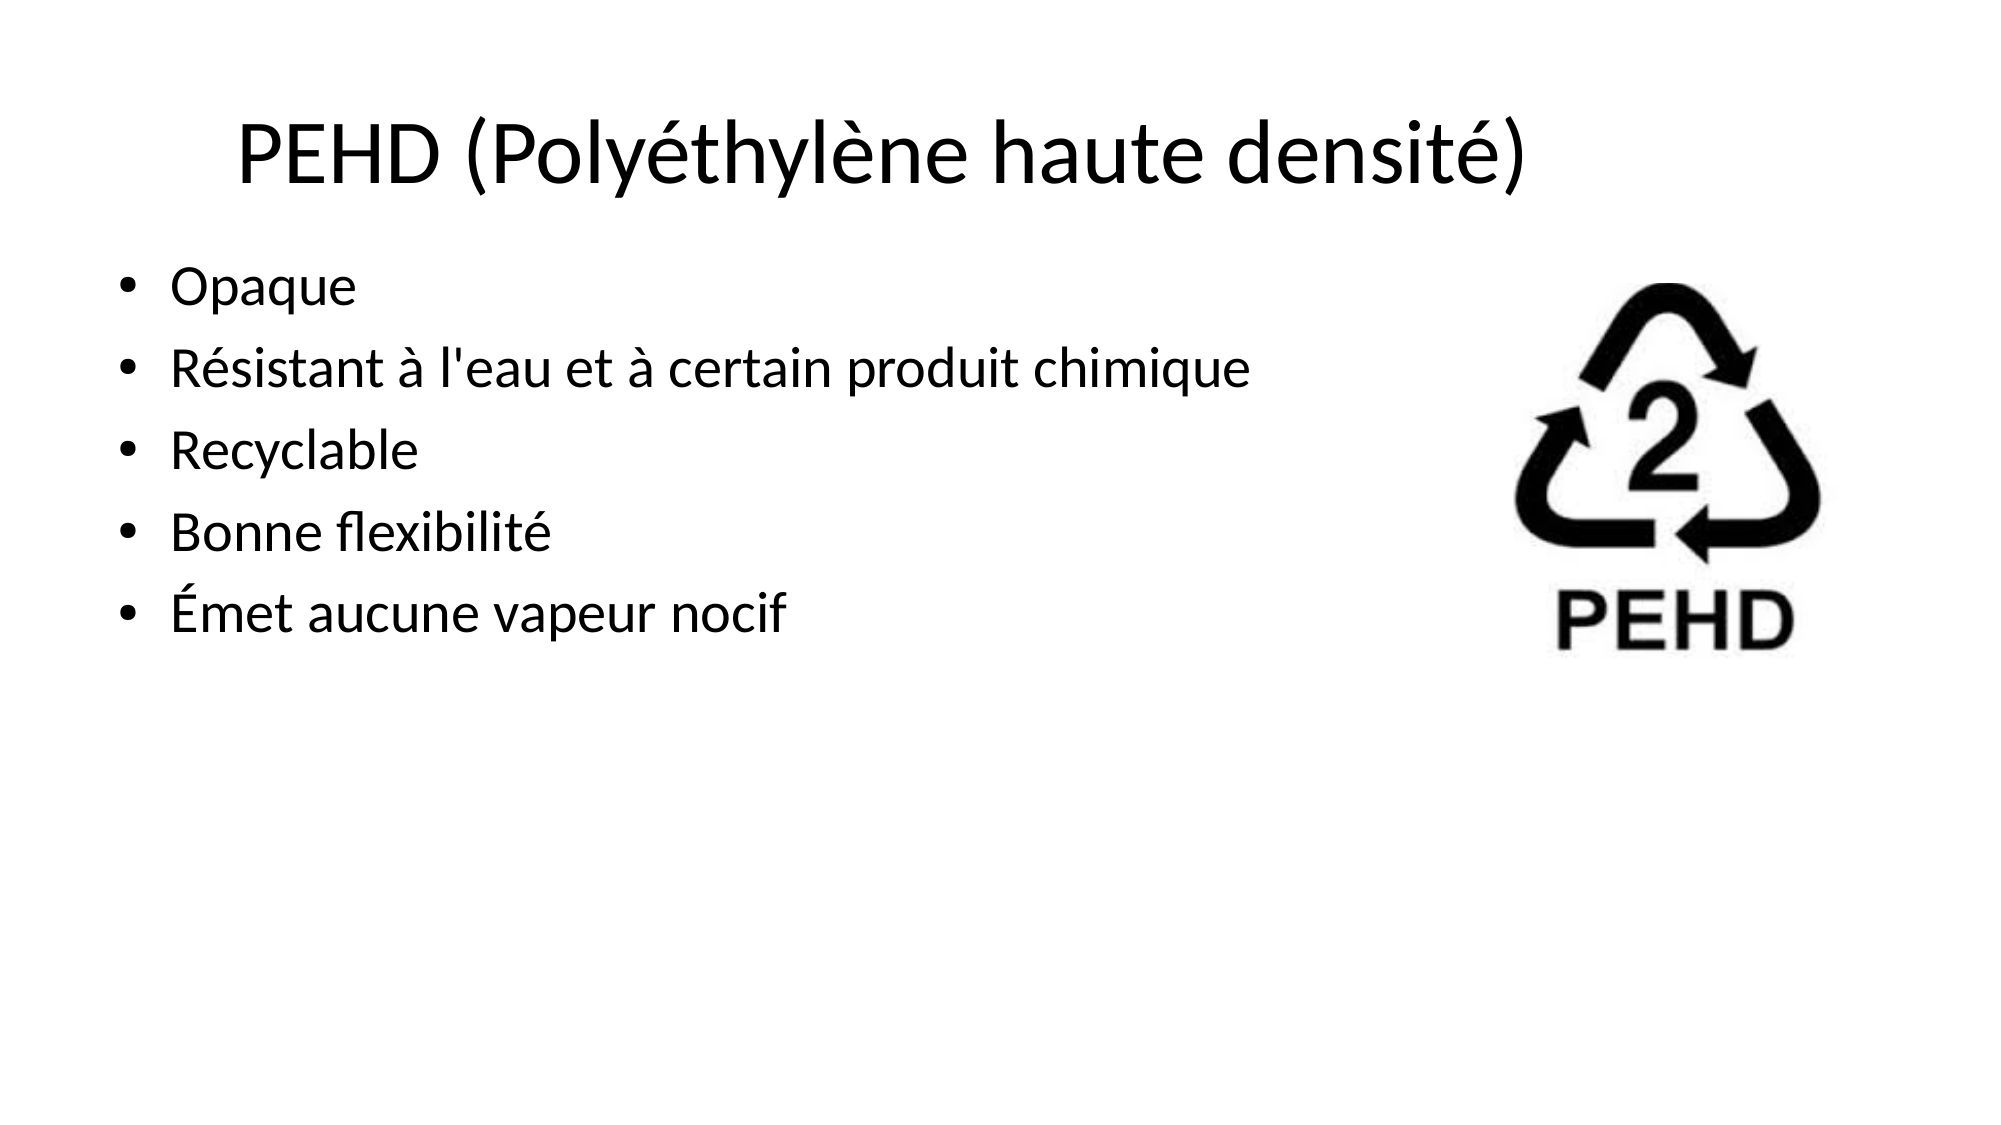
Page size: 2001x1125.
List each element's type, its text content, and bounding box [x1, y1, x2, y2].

list Opaque Résistant à l'eau et à certain produit chimique Recyclable Bonne flexibilité Émet aucune vapeur nocif [99, 263, 1900, 916]
picture [1432, 283, 1926, 674]
title PEHD (Polyéthylène haute densité) [236, 0, 1737, 263]
